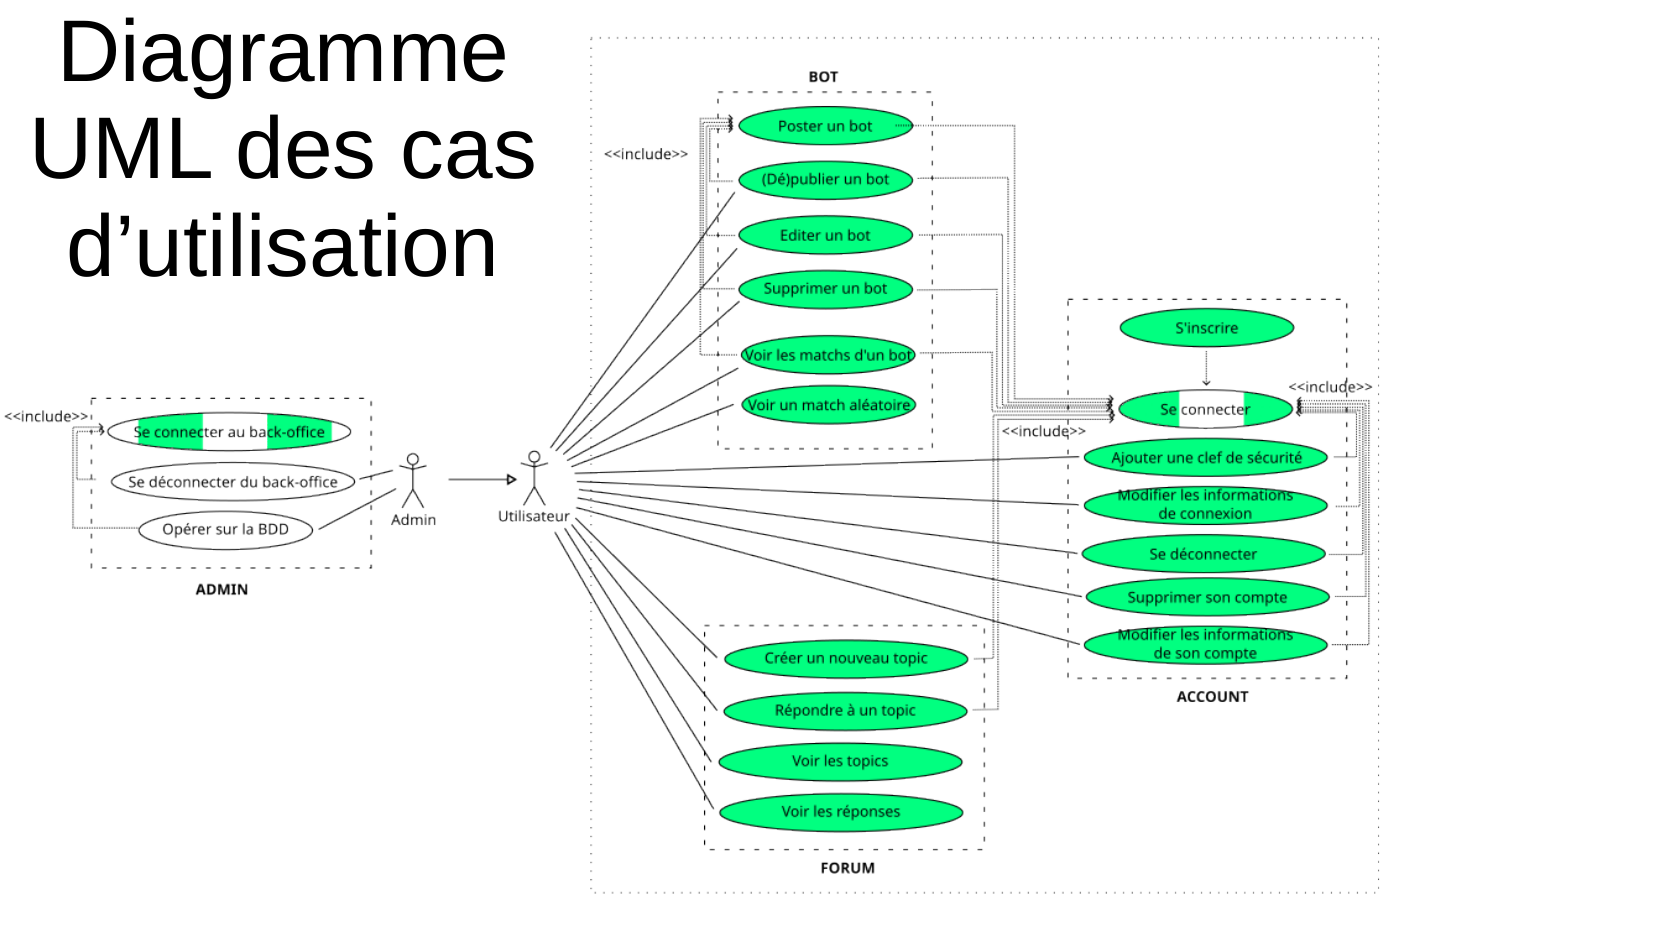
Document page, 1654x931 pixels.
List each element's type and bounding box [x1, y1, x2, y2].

picture [0, 0, 1388, 931]
